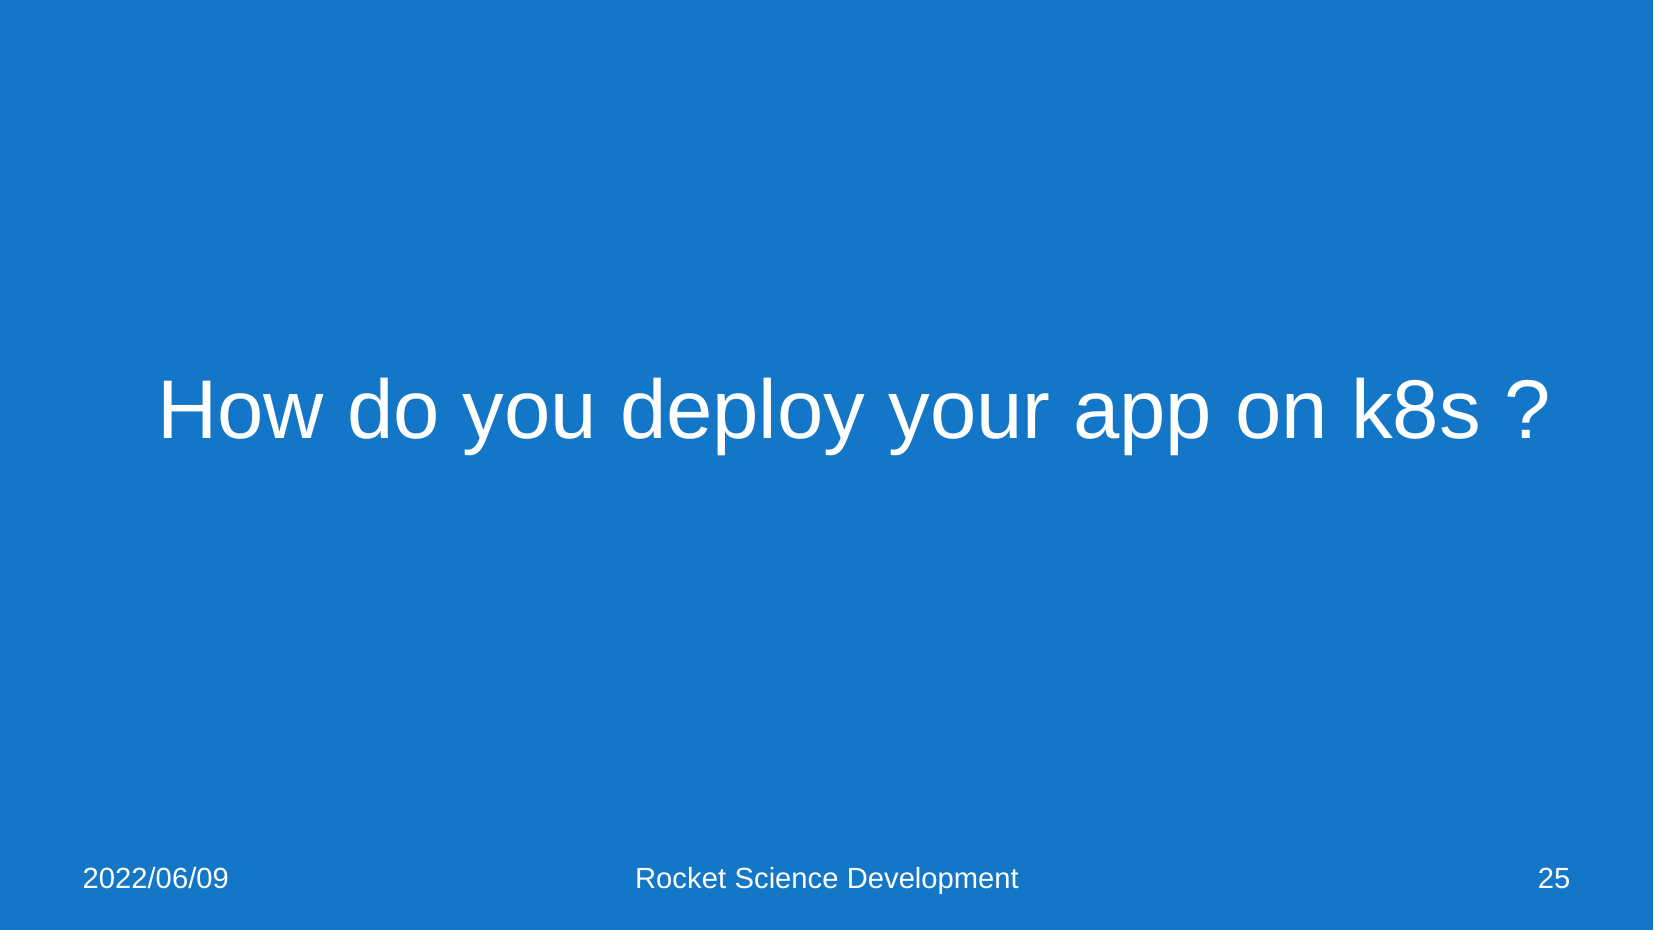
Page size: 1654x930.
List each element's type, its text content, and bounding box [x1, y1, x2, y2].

title How do you deploy your app on k8s ? [86, 257, 1575, 563]
